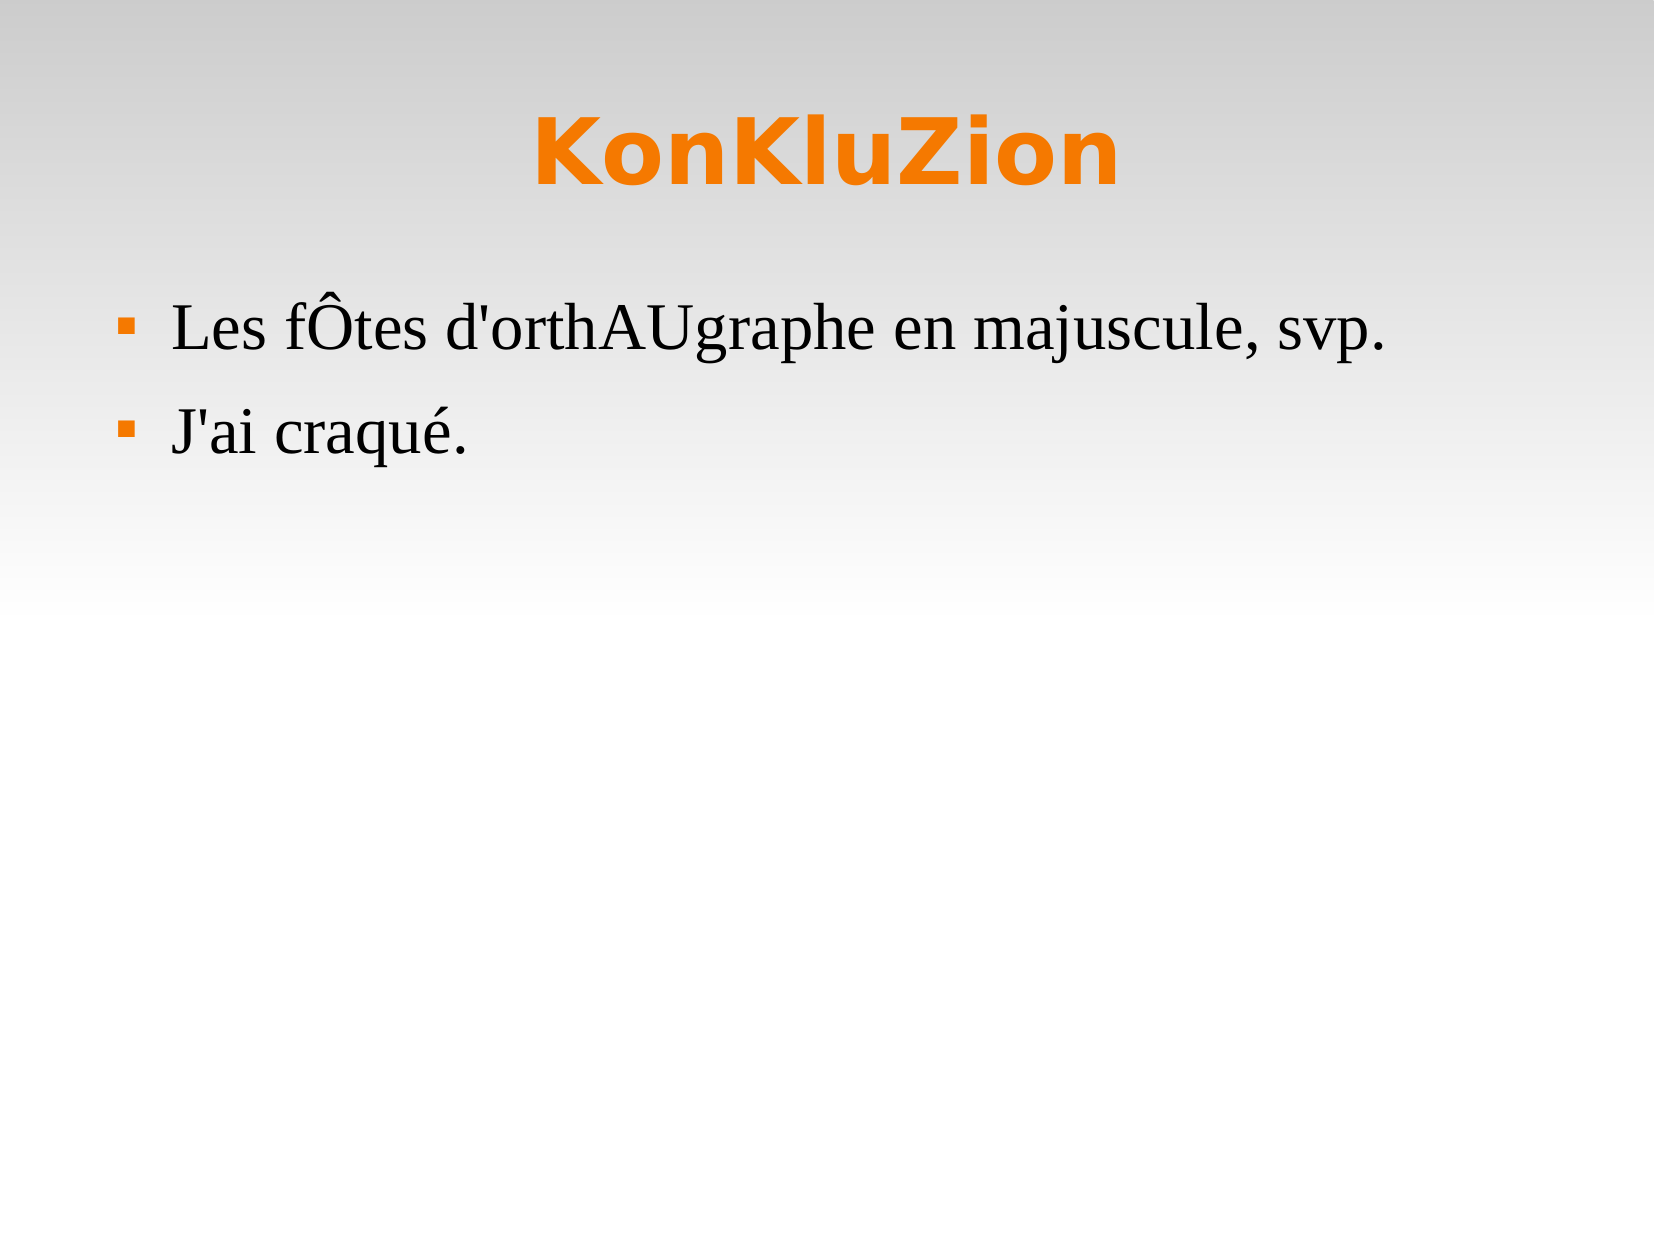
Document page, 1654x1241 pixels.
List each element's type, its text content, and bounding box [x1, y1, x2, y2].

list Les fÔtes d'orthAUgraphe en majuscule, svp. J'ai craqué. [82, 290, 1571, 1094]
title KonKluZion [82, 56, 1571, 250]
